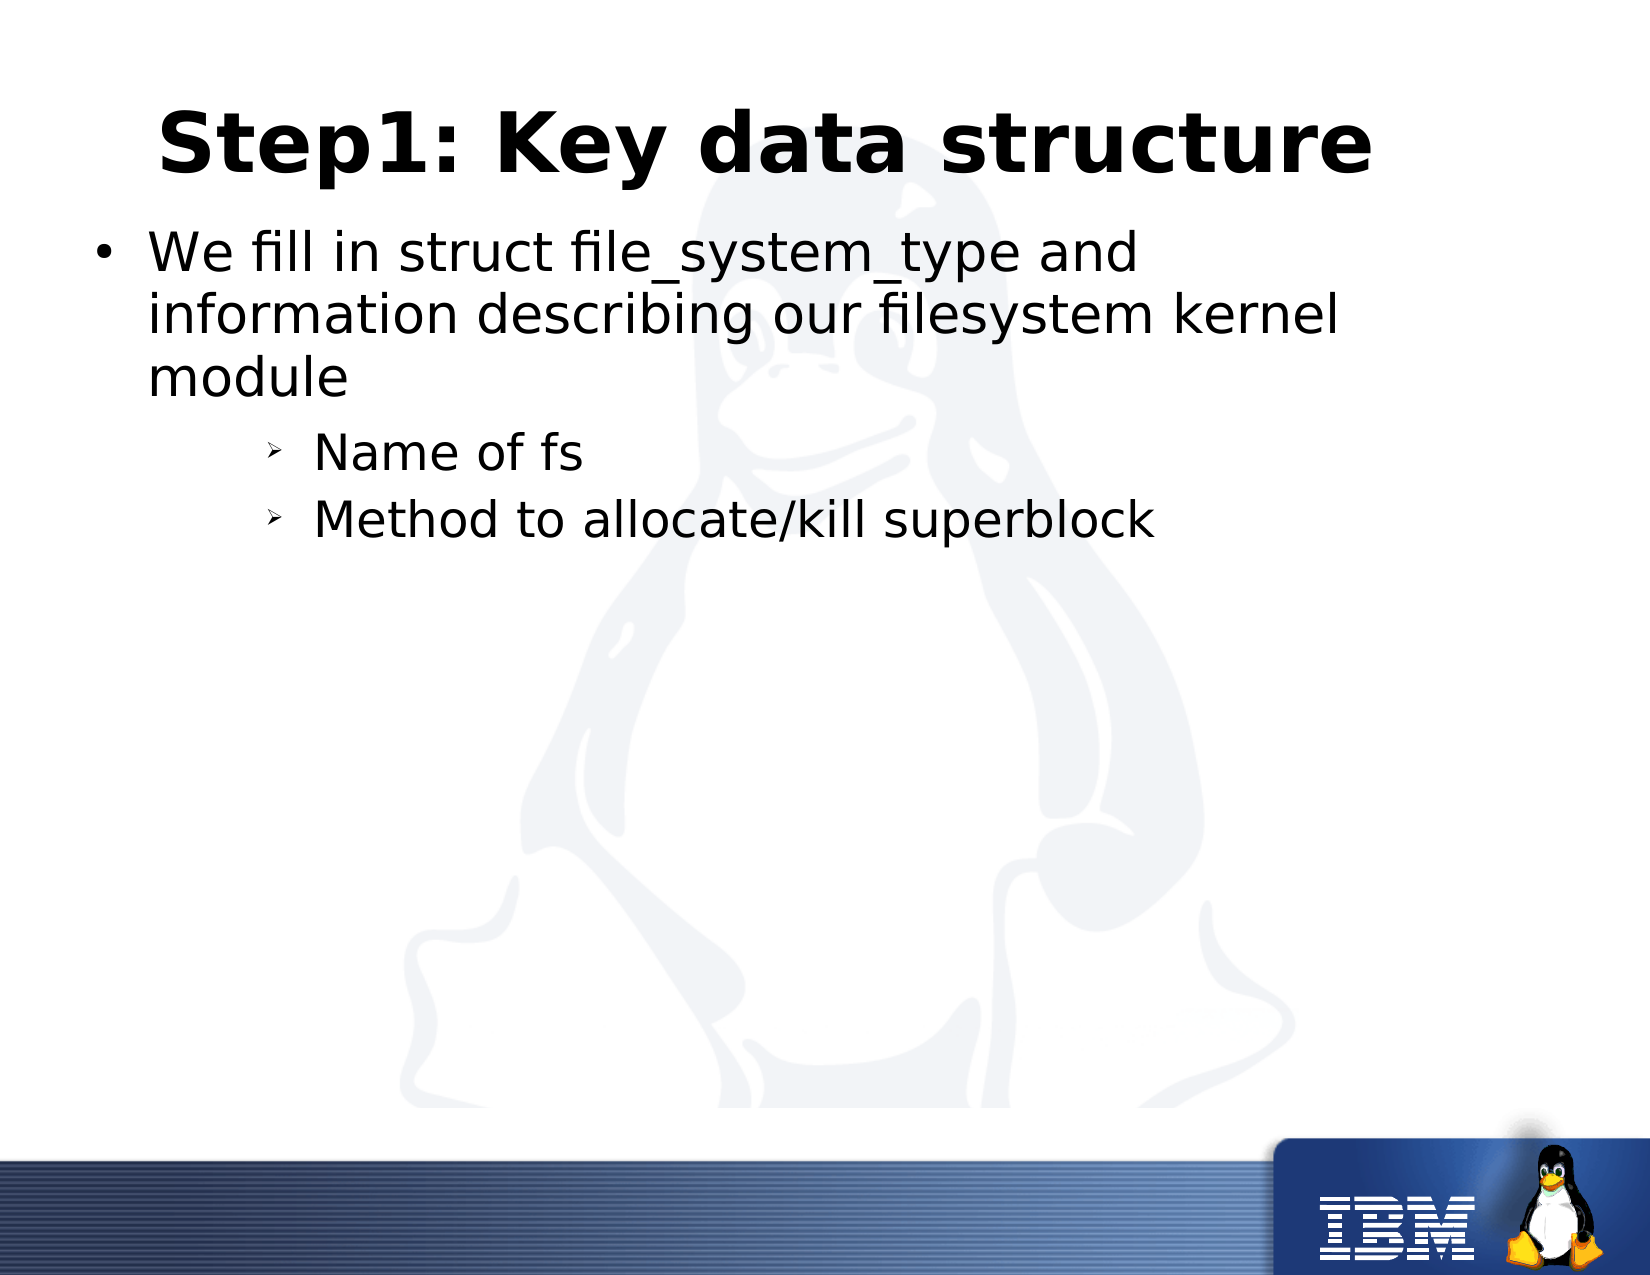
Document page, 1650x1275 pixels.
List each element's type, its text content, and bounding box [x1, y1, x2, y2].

title Step1: Key data structure [76, 76, 1457, 211]
list We fill in struct file_system_type and information describing our filesystem kernel module Name of fs Method to allocate/kill superblock [76, 221, 1457, 1171]
